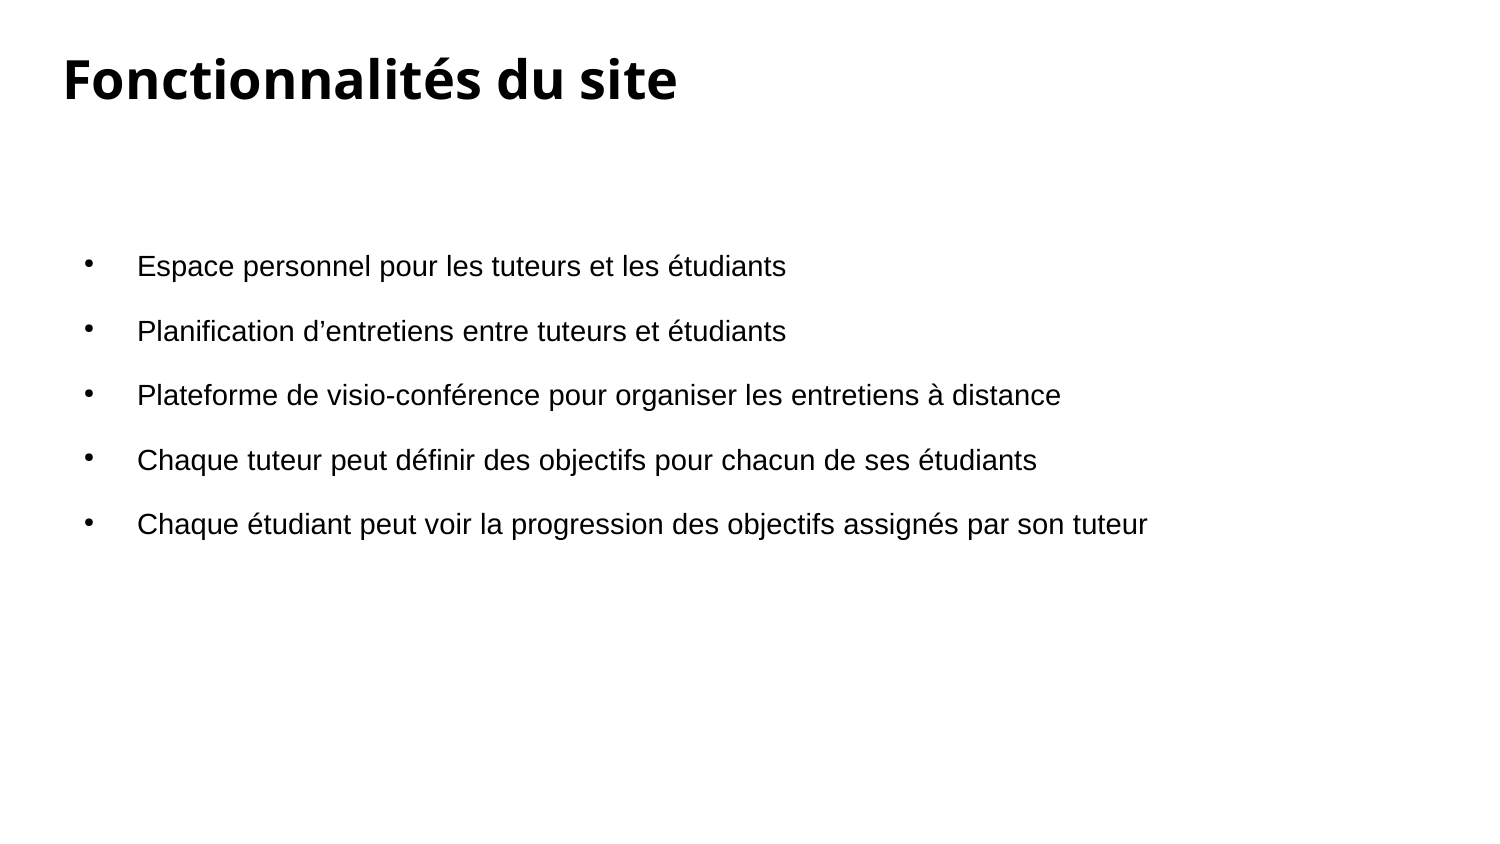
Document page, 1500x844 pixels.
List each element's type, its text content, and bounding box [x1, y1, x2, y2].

list Espace personnel pour les tuteurs et les étudiants Planification d’entretiens entre tuteurs et étudiants Plateforme de visio-conférence pour organiser les entretiens à distance Chaque tuteur peut définir des objectifs pour chacun de ses étudiants Chaque étudiant peut voir la progression des objectifs assignés par son tuteur [51, 232, 1449, 793]
text_box Fonctionnalités du site [51, 41, 1318, 112]
